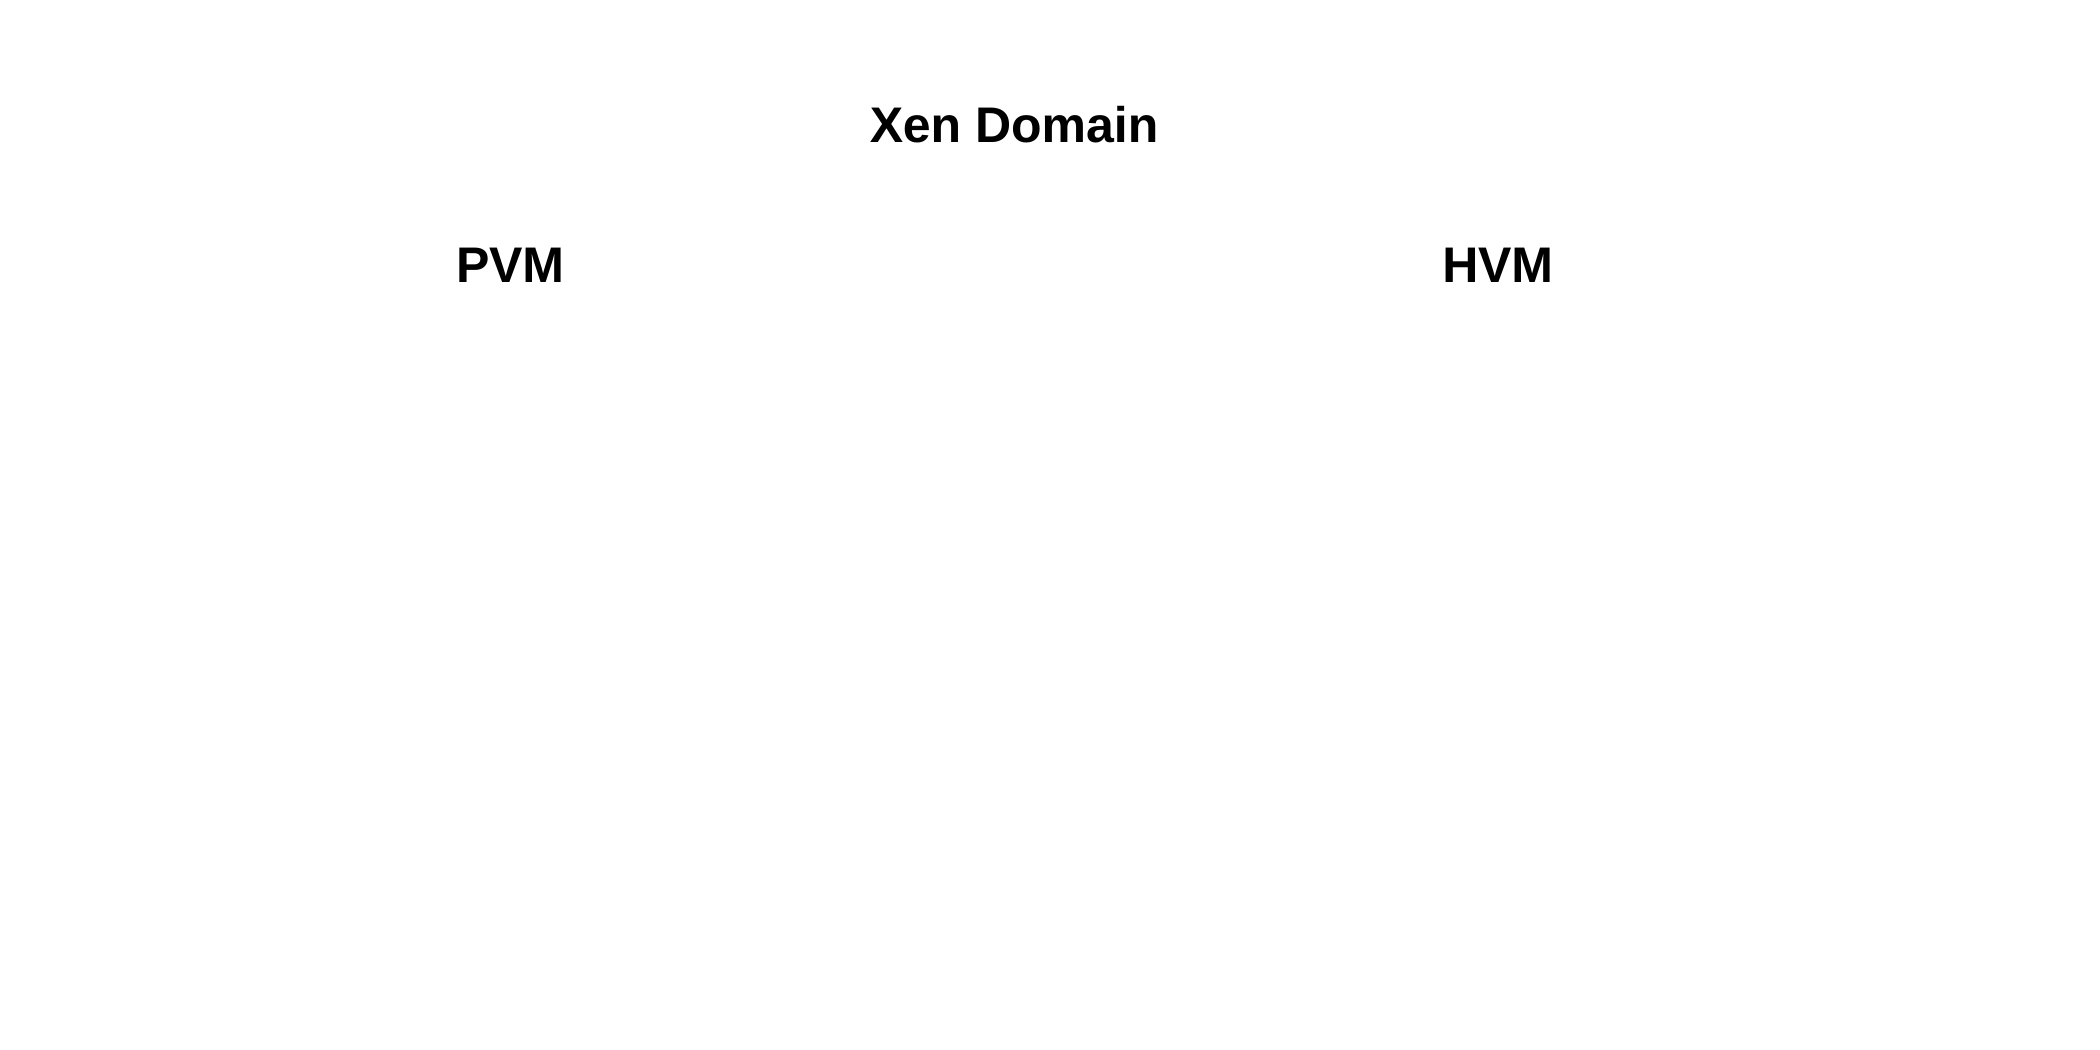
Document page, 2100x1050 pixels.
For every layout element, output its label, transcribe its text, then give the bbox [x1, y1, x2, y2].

text_box Xen Domain [855, 89, 1174, 161]
text_box PVM [441, 229, 580, 301]
text_box HVM [1427, 229, 1569, 301]
